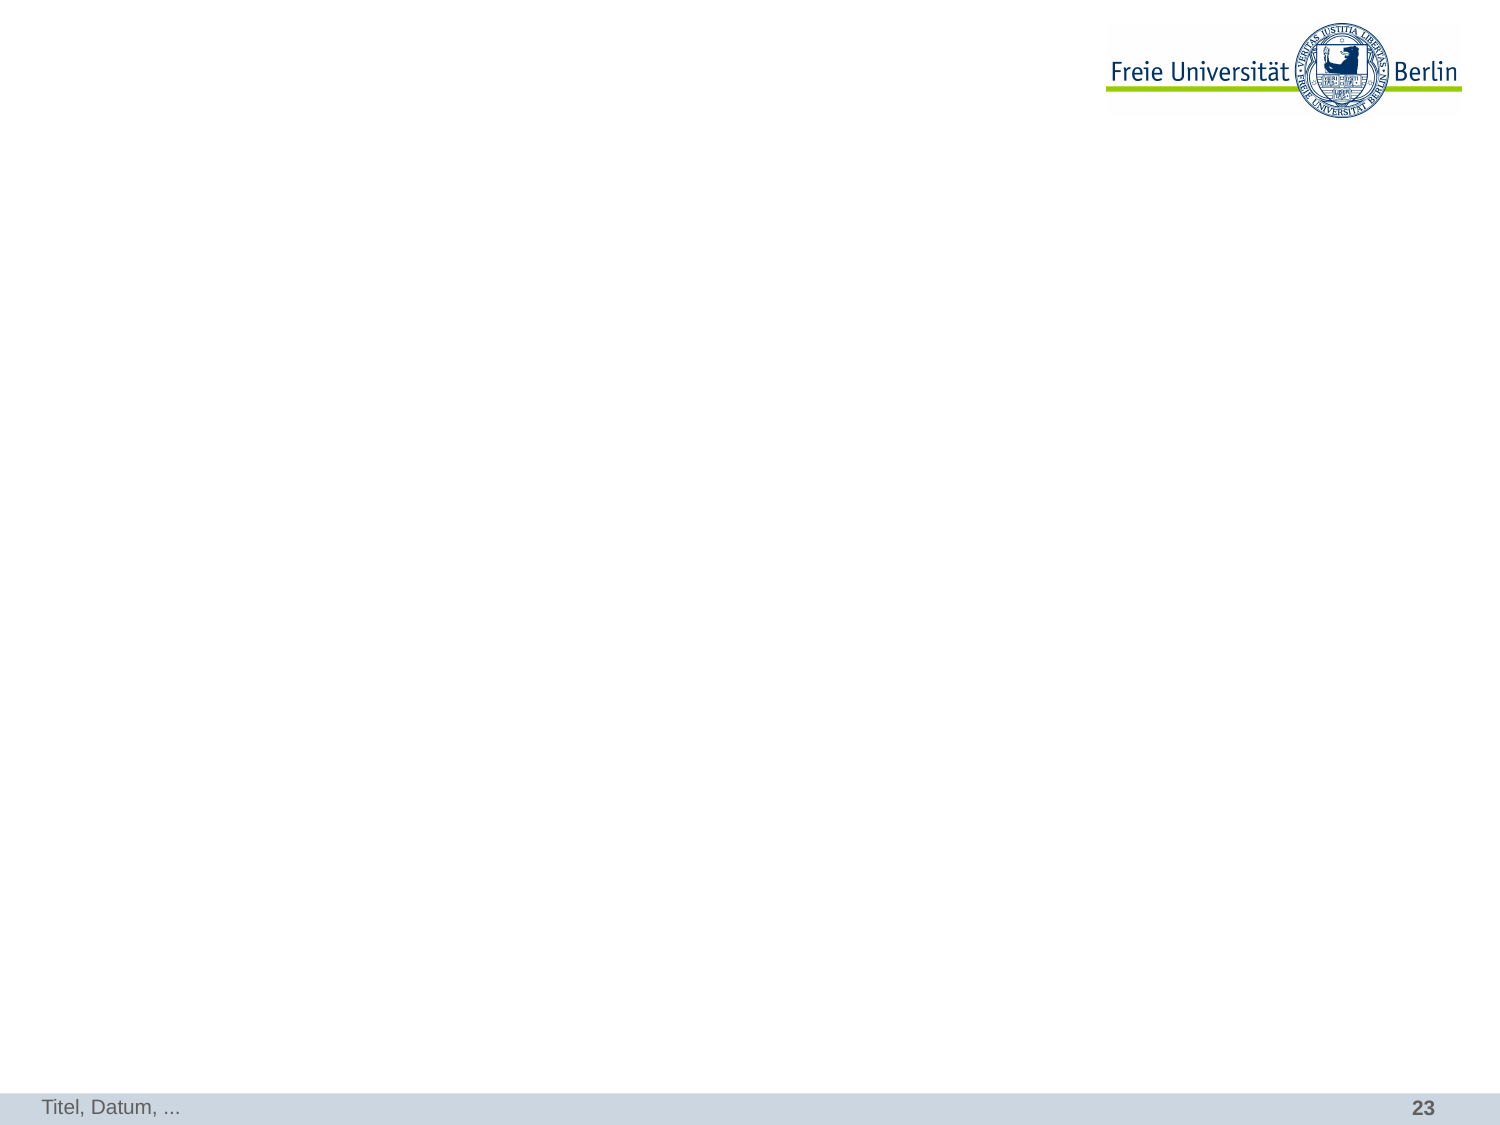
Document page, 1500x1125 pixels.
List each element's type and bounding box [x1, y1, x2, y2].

picture [1106, 23, 1462, 118]
